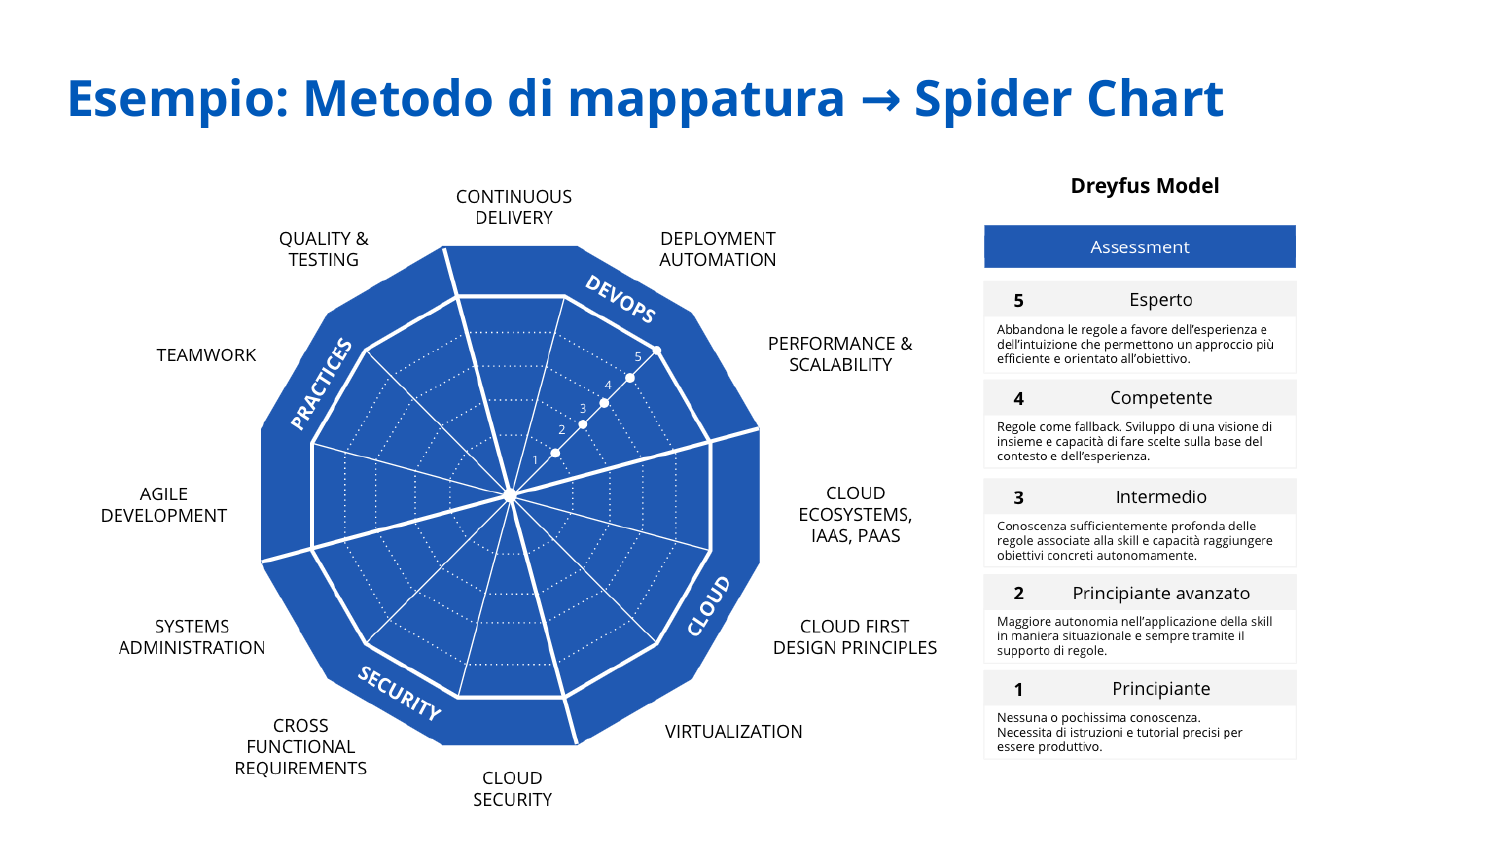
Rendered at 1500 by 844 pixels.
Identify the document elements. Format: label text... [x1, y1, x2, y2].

title Esempio: Metodo di mappatura → Spider Chart [51, 51, 1449, 146]
picture [85, 146, 1334, 844]
text_box Dreyfus Model [1001, 151, 1289, 219]
